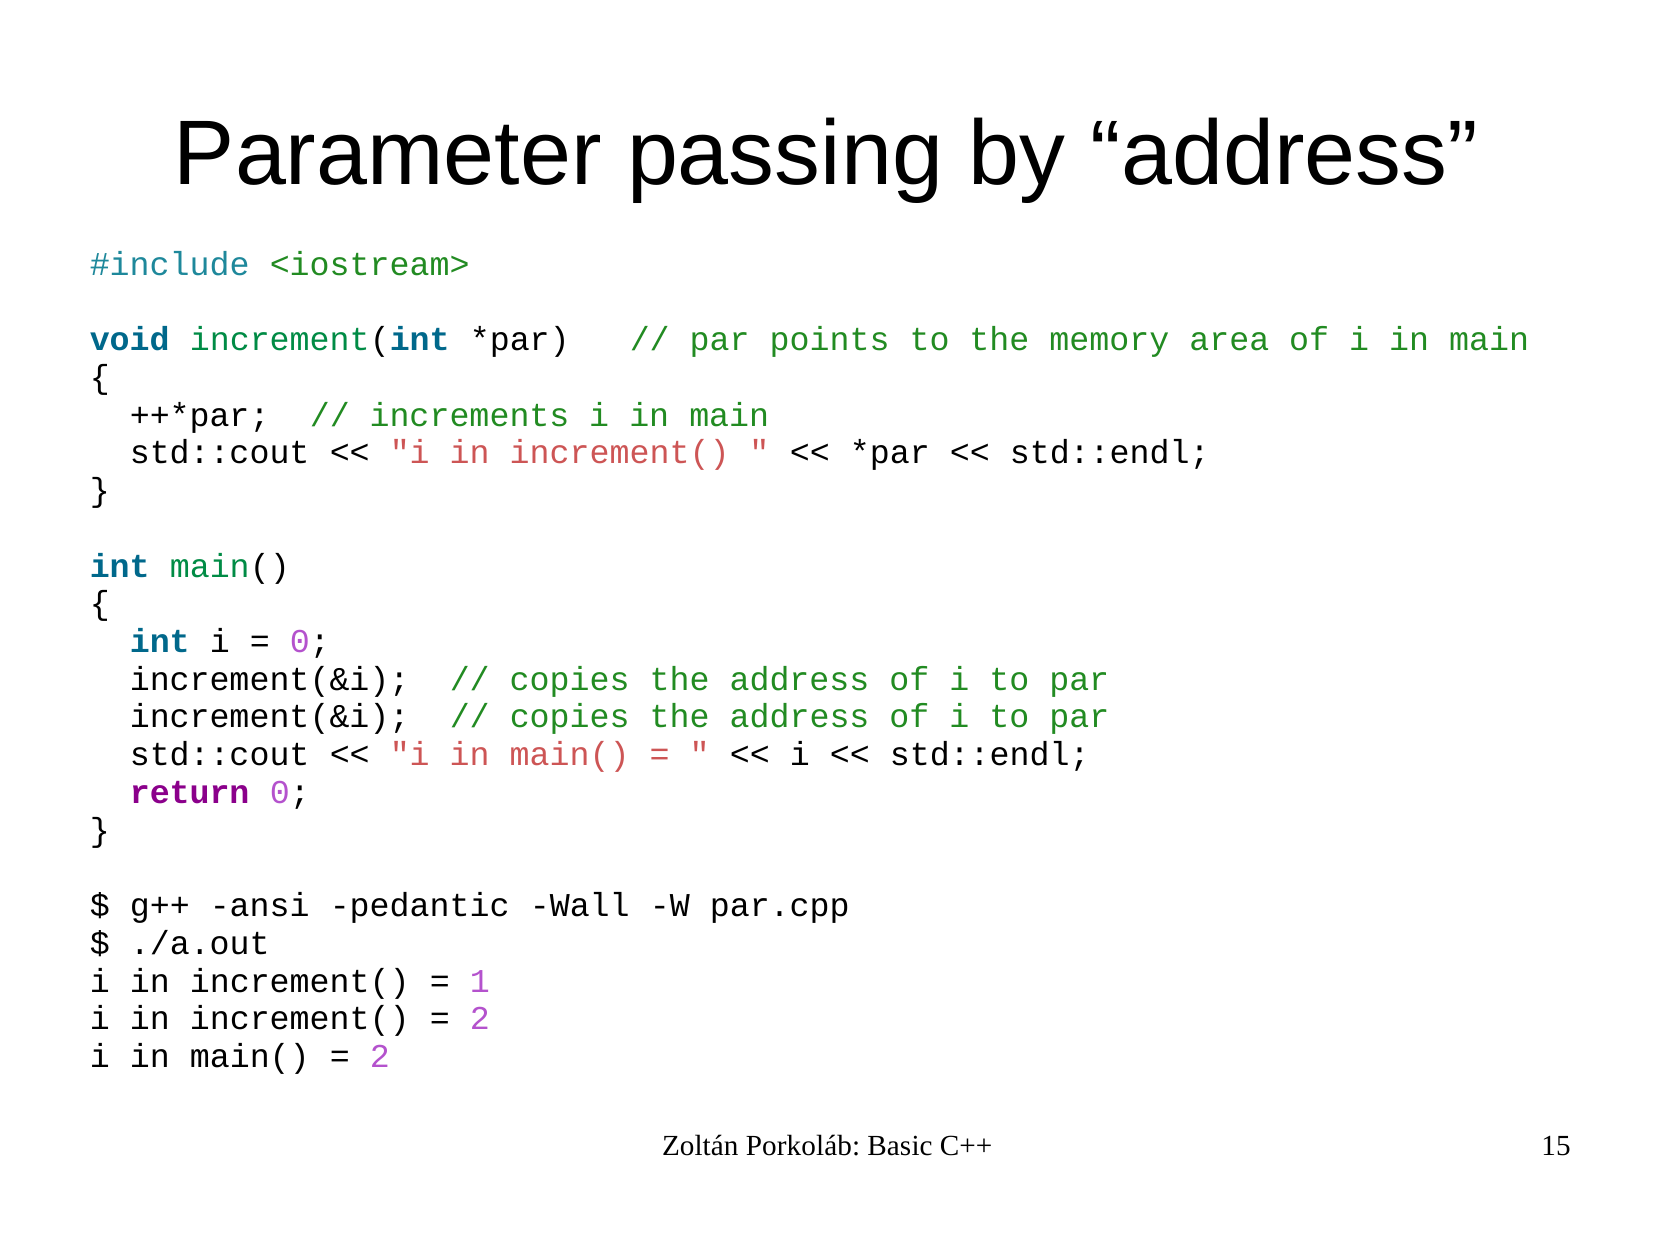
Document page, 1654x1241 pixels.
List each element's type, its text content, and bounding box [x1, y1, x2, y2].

text_box #include <iostream> void increment(int *par) // par points to the memory area of i in main { ++*par; // increments i in main std::cout << "i in increment() " << *par << std::endl; } int main() { int i = 0; increment(&i); // copies the address of i to par increment(&i); // copies the address of i to par std::cout << "i in main() = " << i << std::endl; return 0; } $ g++ -ansi -pedantic -Wall -W par.cpp $ ./a.out i in increment() = 1 i in increment() = 2 i in main() = 2 [75, 240, 1654, 1123]
title Parameter passing by “address” [82, 49, 1571, 257]
